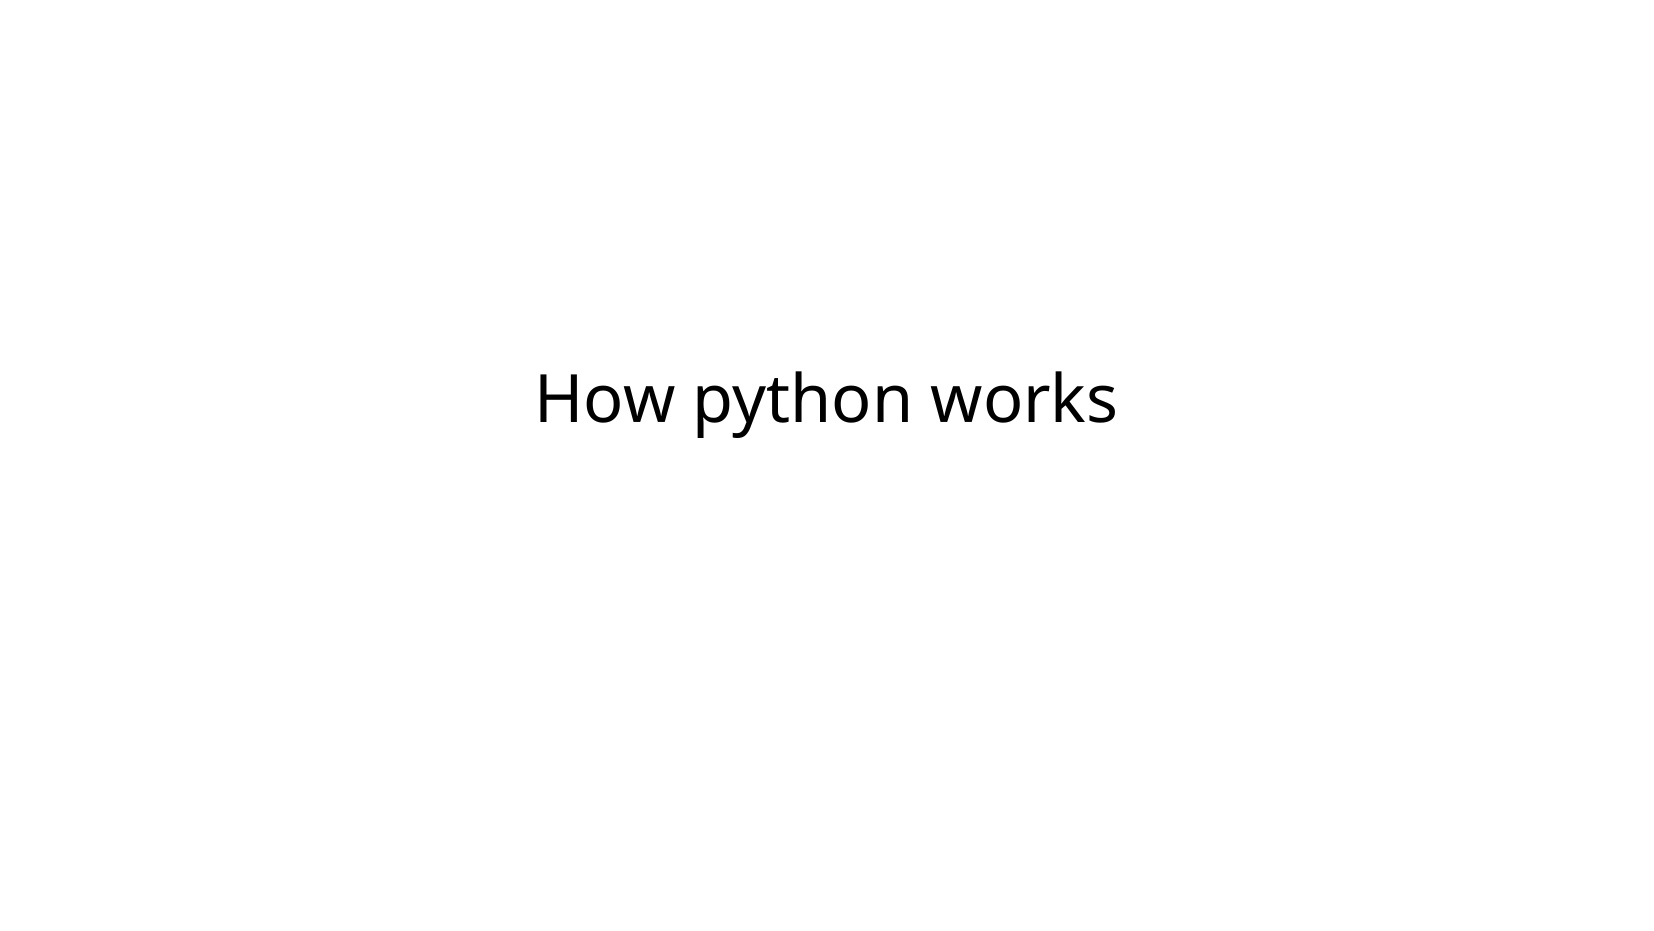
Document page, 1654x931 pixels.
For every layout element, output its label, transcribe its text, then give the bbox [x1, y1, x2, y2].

text_box How python works [82, 37, 1571, 758]
